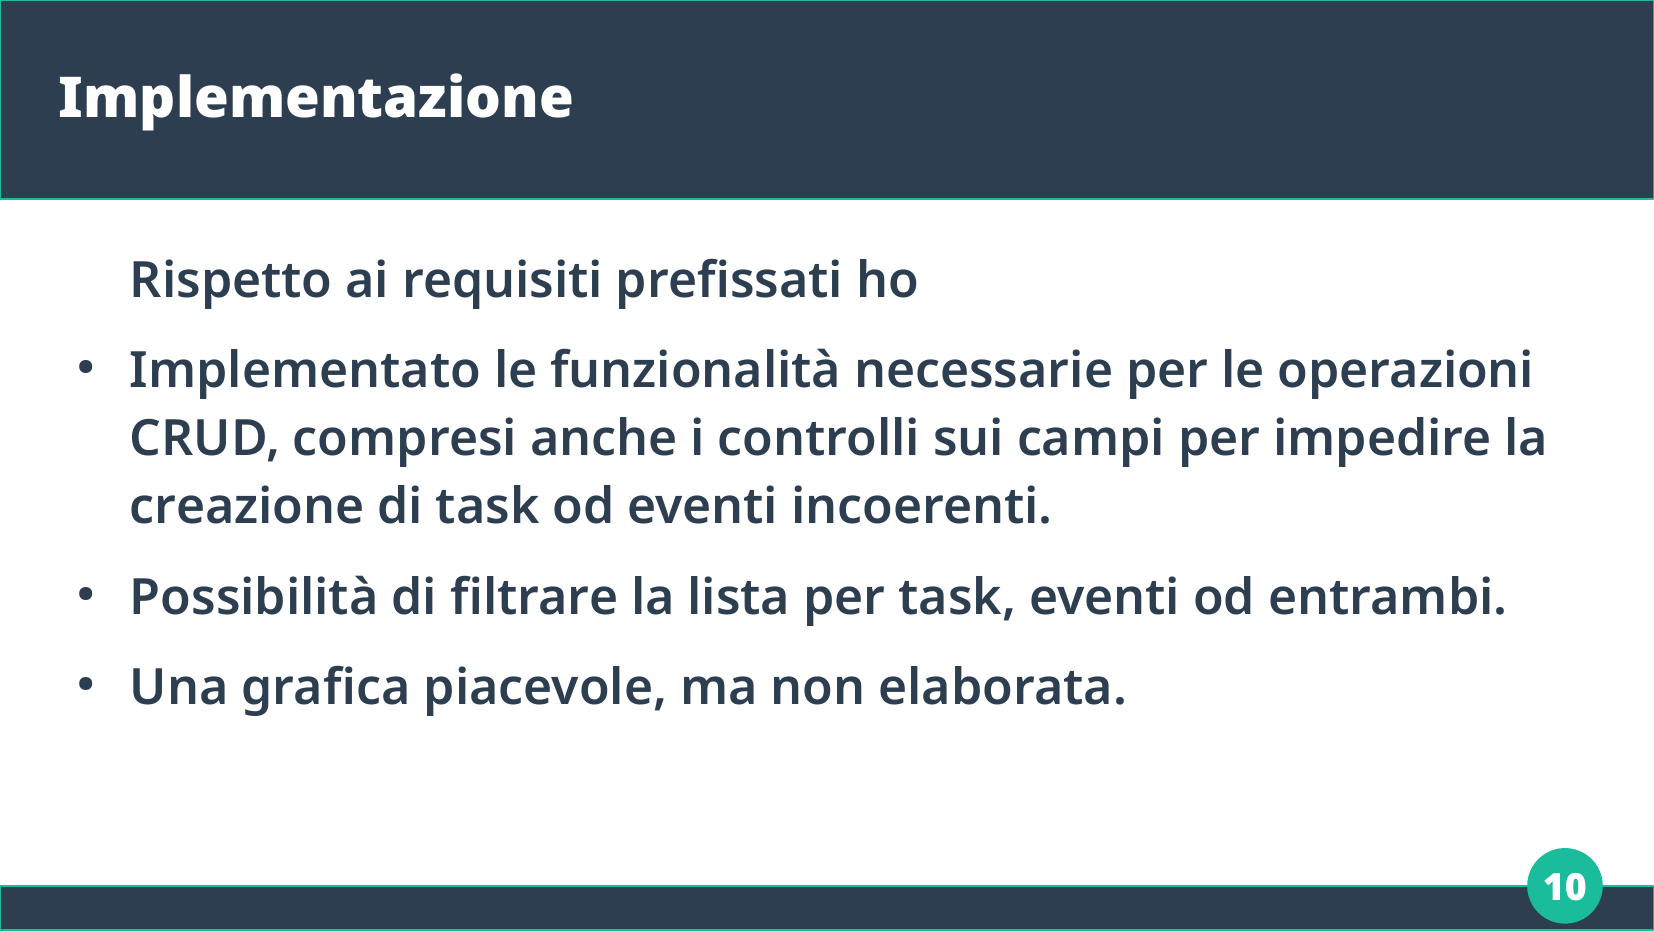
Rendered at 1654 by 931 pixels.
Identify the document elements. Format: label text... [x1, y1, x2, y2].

title Implementazione [59, 37, 1595, 155]
list Rispetto ai requisiti prefissati ho Implementato le funzionalità necessarie per le operazioni CRUD, compresi anche i controlli sui campi per impedire la creazione di task od eventi incoerenti. Possibilità di filtrare la lista per task, eventi od entrambi. Una grafica piacevole, ma non elaborata. [59, 243, 1595, 864]
